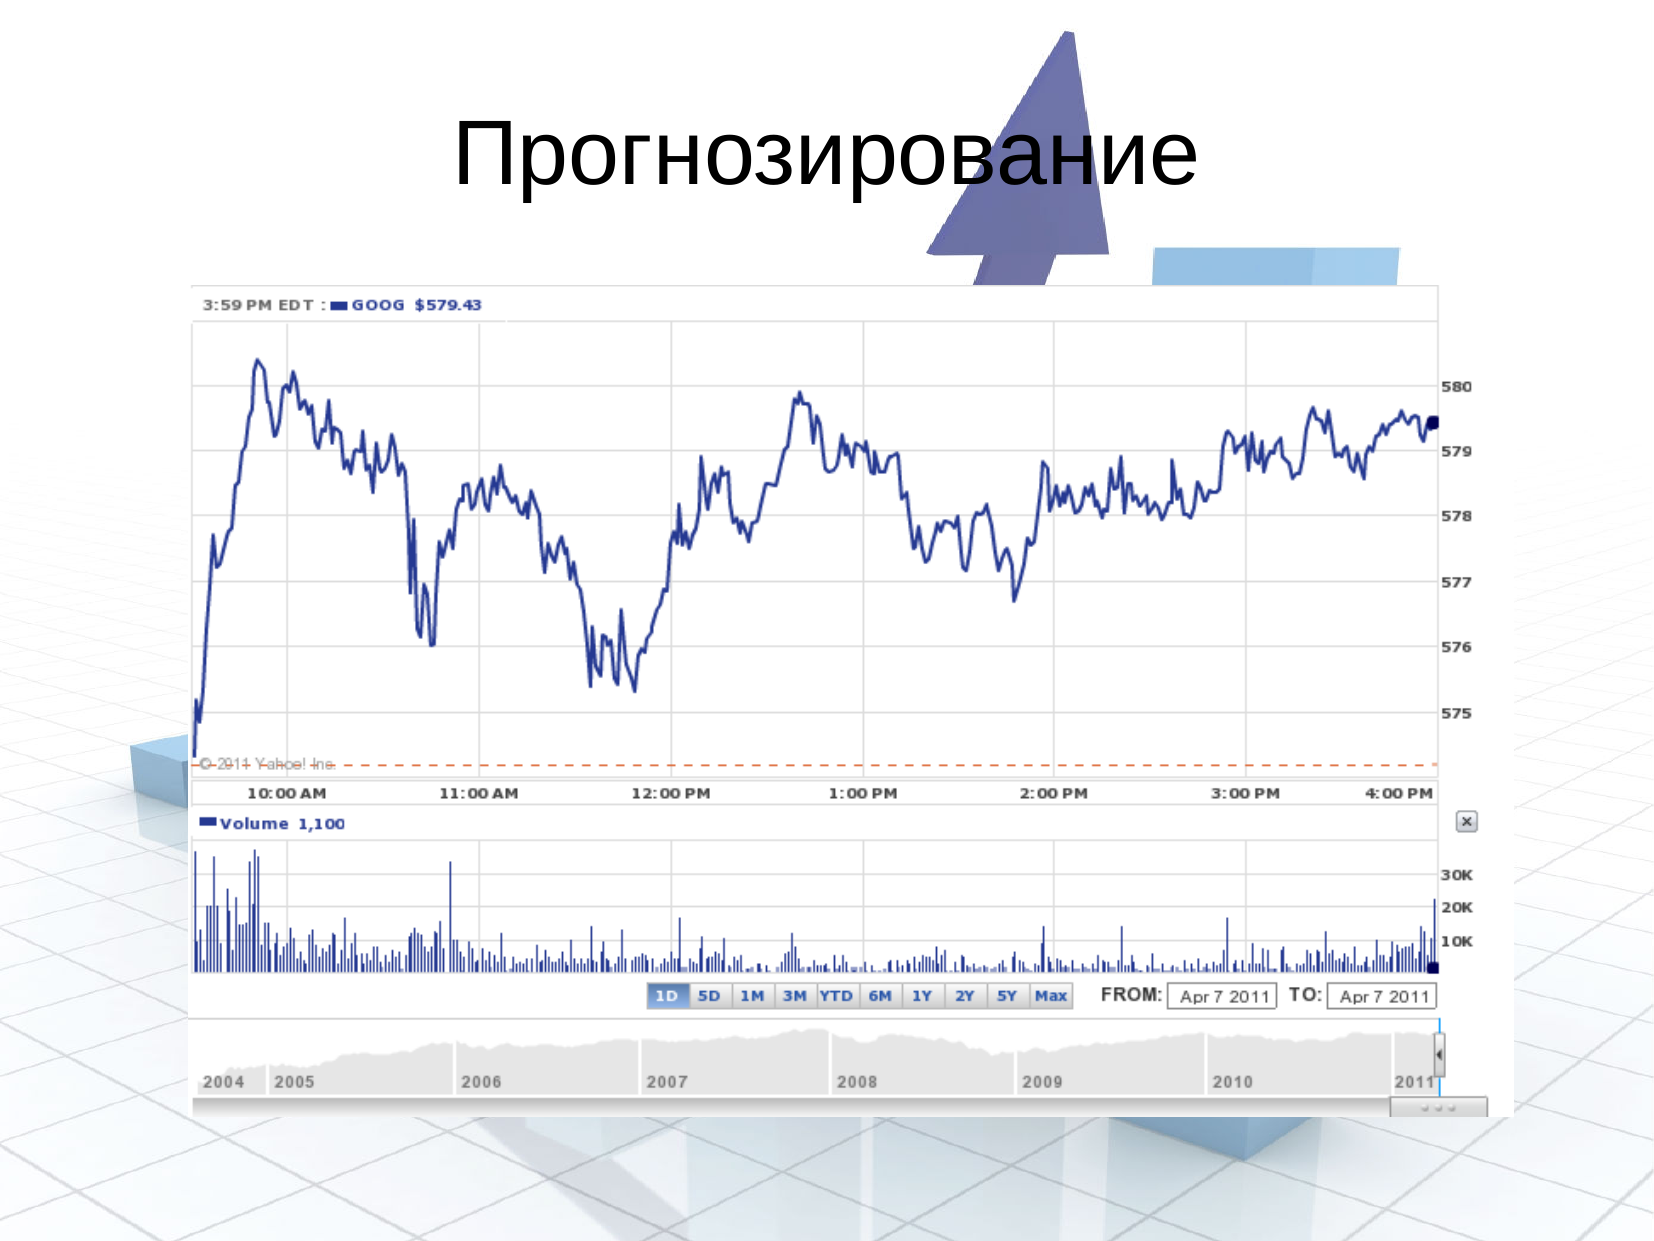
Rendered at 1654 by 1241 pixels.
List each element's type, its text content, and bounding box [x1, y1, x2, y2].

title Прогнозирование [82, 49, 1571, 257]
picture [0, 0, 1654, 1241]
